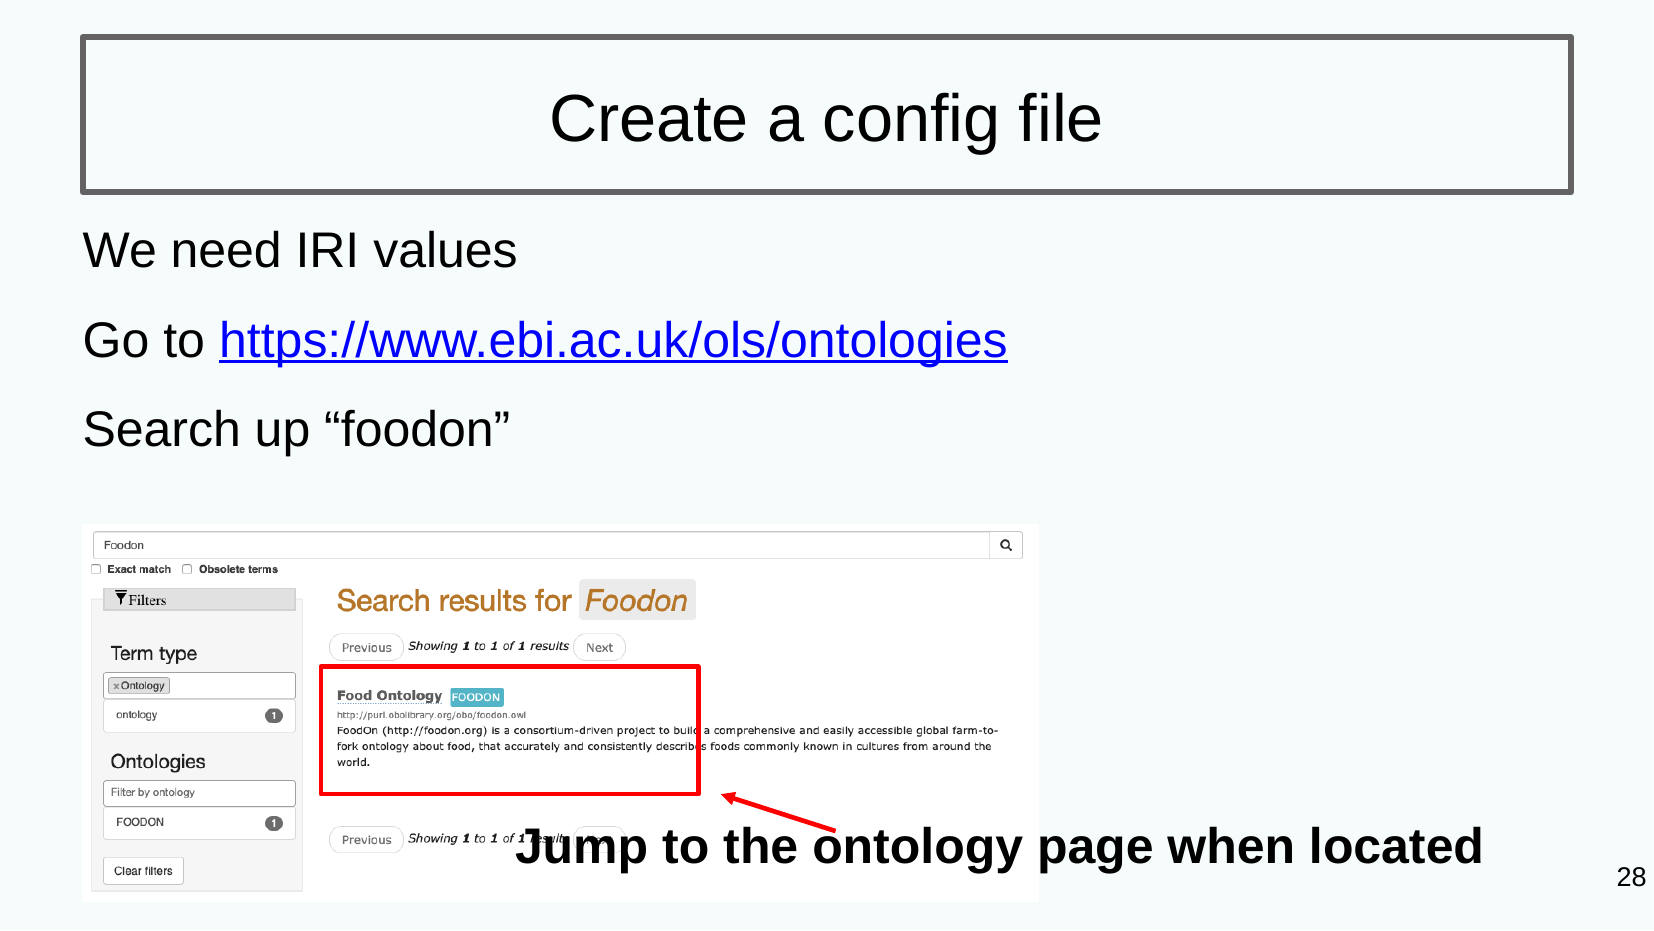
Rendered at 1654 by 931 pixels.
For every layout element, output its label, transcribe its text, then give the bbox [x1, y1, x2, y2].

text_box Jump to the ontology page when located [499, 798, 1654, 931]
text_box Create a config file [82, 37, 1571, 193]
picture [82, 524, 1039, 902]
text_box We need IRI values Go to https://www.ebi.ac.uk/ols/ontologies Search up “foodon” [82, 217, 1571, 757]
